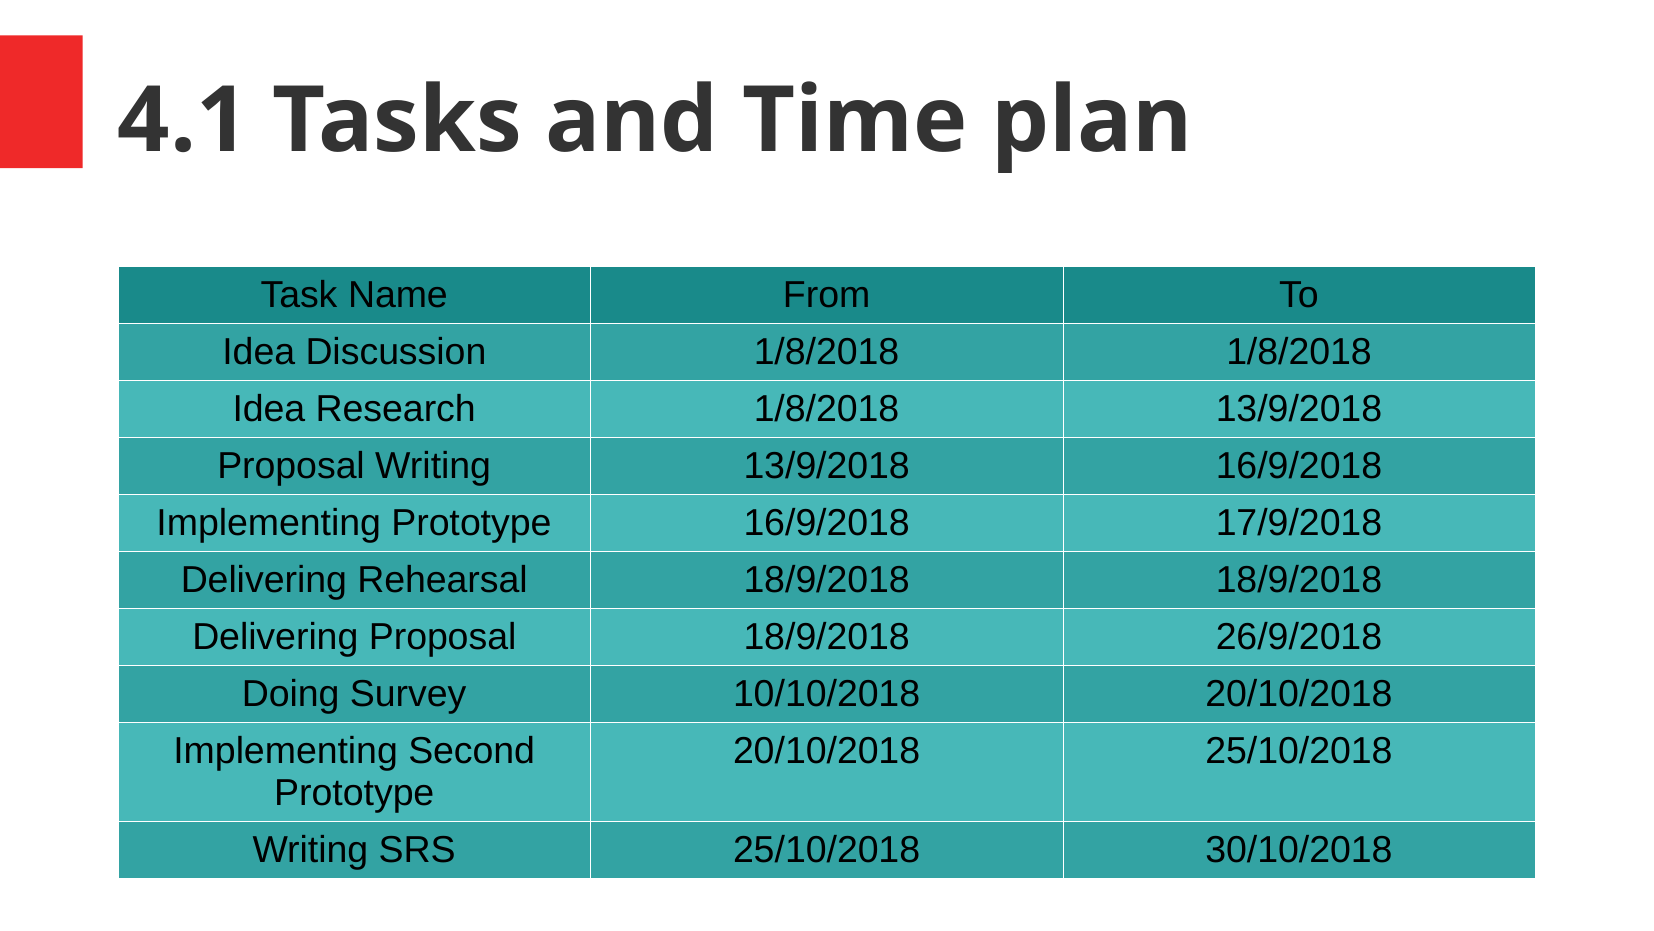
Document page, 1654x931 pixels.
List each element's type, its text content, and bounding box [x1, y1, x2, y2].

table_header To [1064, 267, 1535, 323]
table_cell Implementing Prototype [119, 495, 590, 551]
table_header Task Name [119, 267, 590, 323]
table_cell Implementing Second Prototype [119, 723, 590, 821]
table_cell 1/8/2018 [591, 381, 1063, 437]
table_cell 26/9/2018 [1064, 609, 1535, 665]
text_box 4.1 Tasks and Time plan [117, 36, 1571, 193]
table_cell 25/10/2018 [591, 822, 1063, 878]
table_cell 18/9/2018 [591, 609, 1063, 665]
table_cell 18/9/2018 [1064, 552, 1535, 608]
table_cell Delivering Rehearsal [119, 552, 590, 608]
table_cell Proposal Writing [119, 438, 590, 494]
table_cell 25/10/2018 [1064, 723, 1535, 821]
table_cell 1/8/2018 [1064, 324, 1535, 380]
table_cell 1/8/2018 [591, 324, 1063, 380]
table_cell 20/10/2018 [591, 723, 1063, 821]
table_cell 10/10/2018 [591, 666, 1063, 722]
table_cell Writing SRS [119, 822, 590, 878]
table_cell 13/9/2018 [591, 438, 1063, 494]
table_cell 16/9/2018 [591, 495, 1063, 551]
table_header From [591, 267, 1063, 323]
table_cell 20/10/2018 [1064, 666, 1535, 722]
table_cell Idea Discussion [119, 324, 590, 380]
table_cell Doing Survey [119, 666, 590, 722]
table_cell 13/9/2018 [1064, 381, 1535, 437]
table_cell Delivering Proposal [119, 609, 590, 665]
table_cell 17/9/2018 [1064, 495, 1535, 551]
table_cell 30/10/2018 [1064, 822, 1535, 878]
table_cell 16/9/2018 [1064, 438, 1535, 494]
table_cell 18/9/2018 [591, 552, 1063, 608]
table_cell Idea Research [119, 381, 590, 437]
